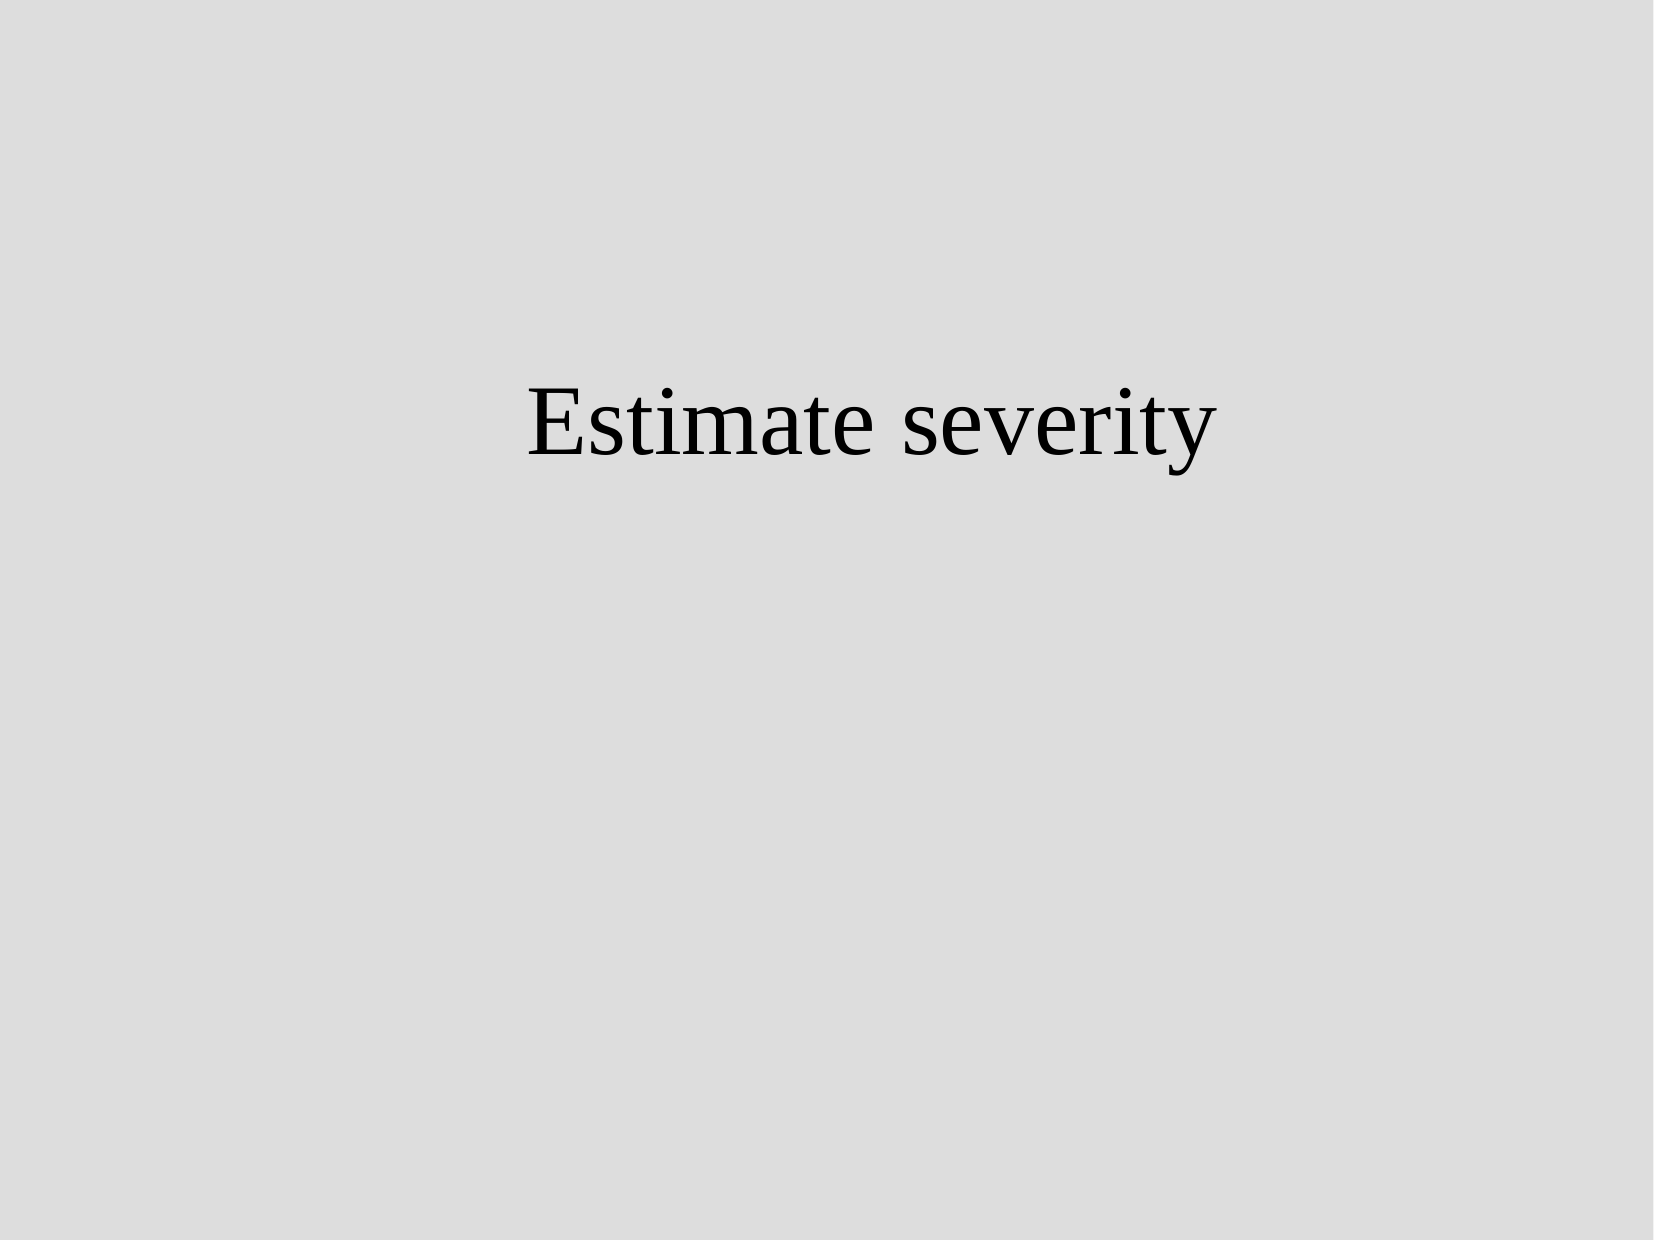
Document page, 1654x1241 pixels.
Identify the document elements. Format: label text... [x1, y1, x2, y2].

subtitle [82, 49, 1571, 1010]
text_box Estimate severity [271, 357, 1473, 484]
